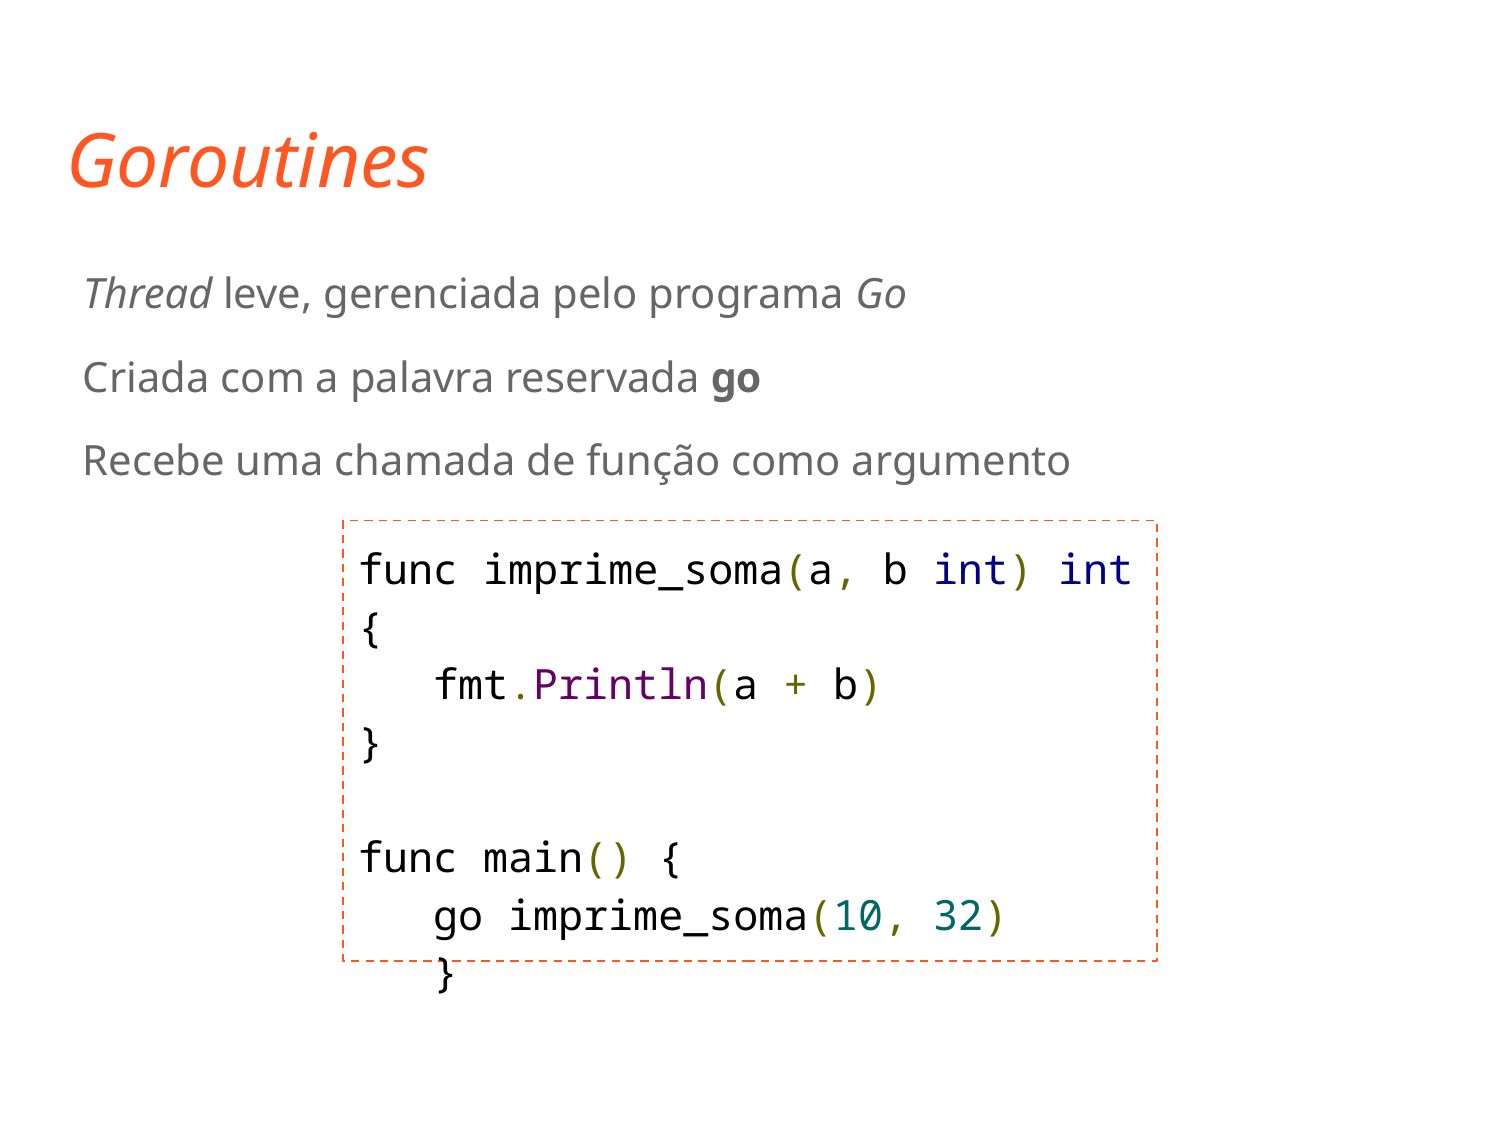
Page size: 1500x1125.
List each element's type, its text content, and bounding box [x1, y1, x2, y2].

list Thread leve, gerenciada pelo programa Go Criada com a palavra reservada go Recebe uma chamada de função como argumento [51, 252, 1449, 484]
text_box func imprime_soma(a, b int) int { fmt.Println(a + b) } func main() { go imprime_soma(10, 32) } [343, 520, 1157, 962]
title Goroutines [51, 97, 1449, 223]
